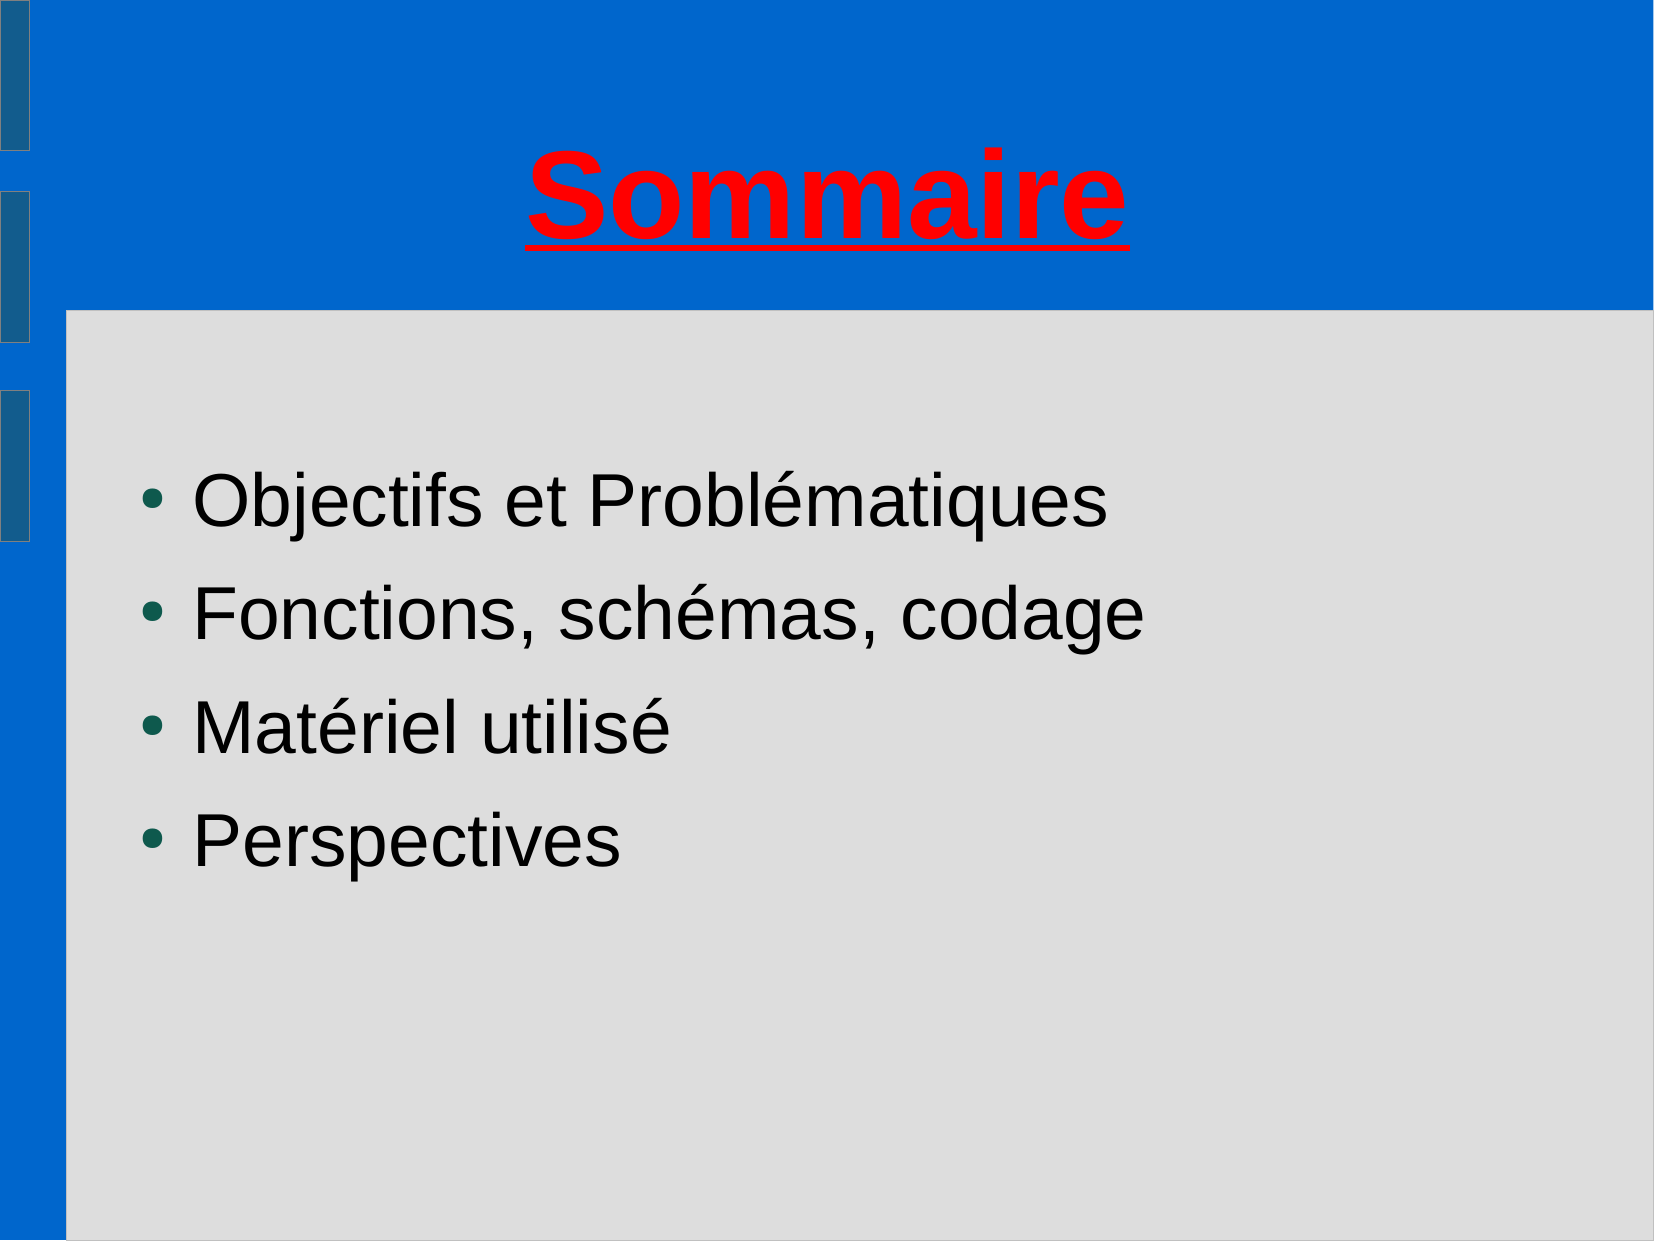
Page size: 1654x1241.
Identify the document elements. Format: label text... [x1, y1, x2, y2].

list Objectifs et Problématiques Fonctions, schémas, codage Matériel utilisé Perspectives [121, 344, 1534, 1127]
title Sommaire [121, 91, 1534, 299]
